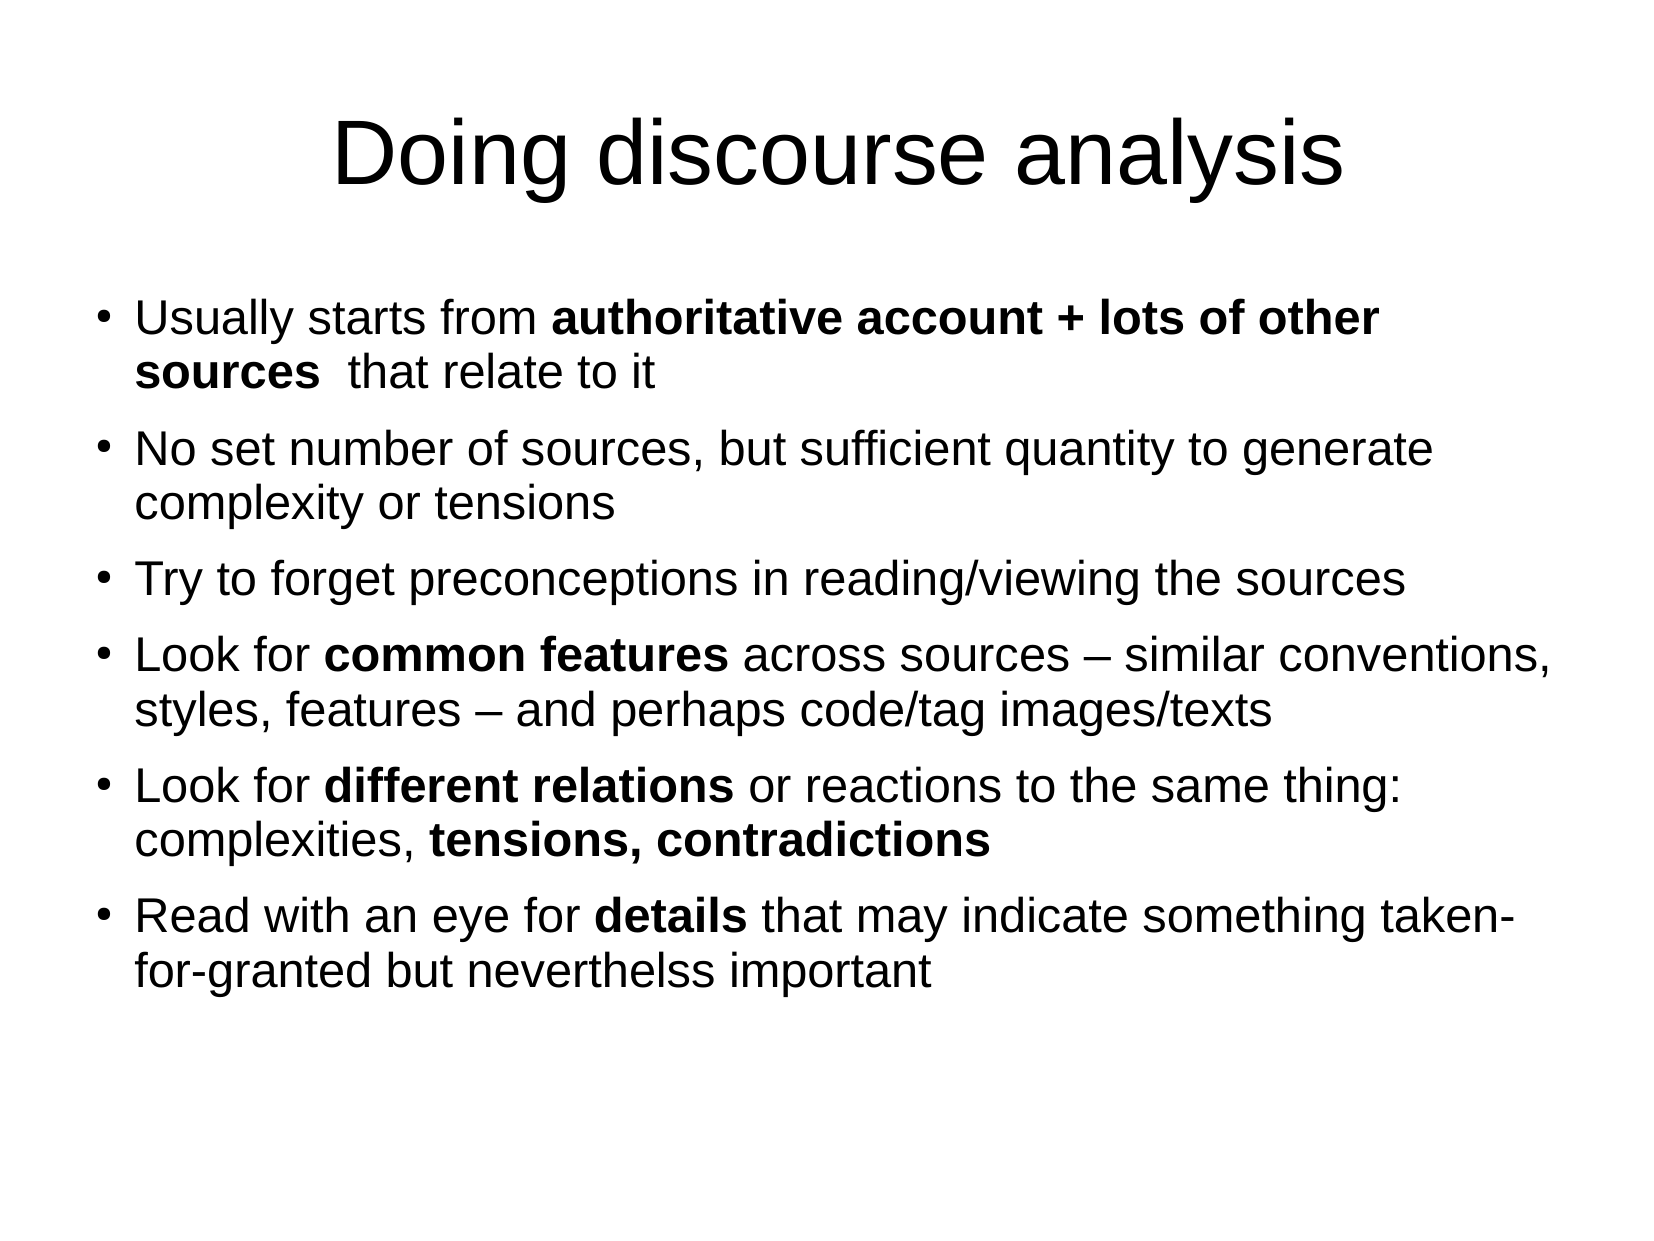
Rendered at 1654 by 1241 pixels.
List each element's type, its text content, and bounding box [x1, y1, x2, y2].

list Usually starts from authoritative account + lots of other sources that relate to it No set number of sources, but sufficient quantity to generate complexity or tensions Try to forget preconceptions in reading/viewing the sources Look for common features across sources – similar conventions, styles, features – and perhaps code/tag images/texts Look for different relations or reactions to the same thing: complexities, tensions, contradictions Read with an eye for details that may indicate something taken-for-granted but neverthelss important [82, 290, 1571, 1010]
title Doing discourse analysis [82, 49, 1571, 257]
